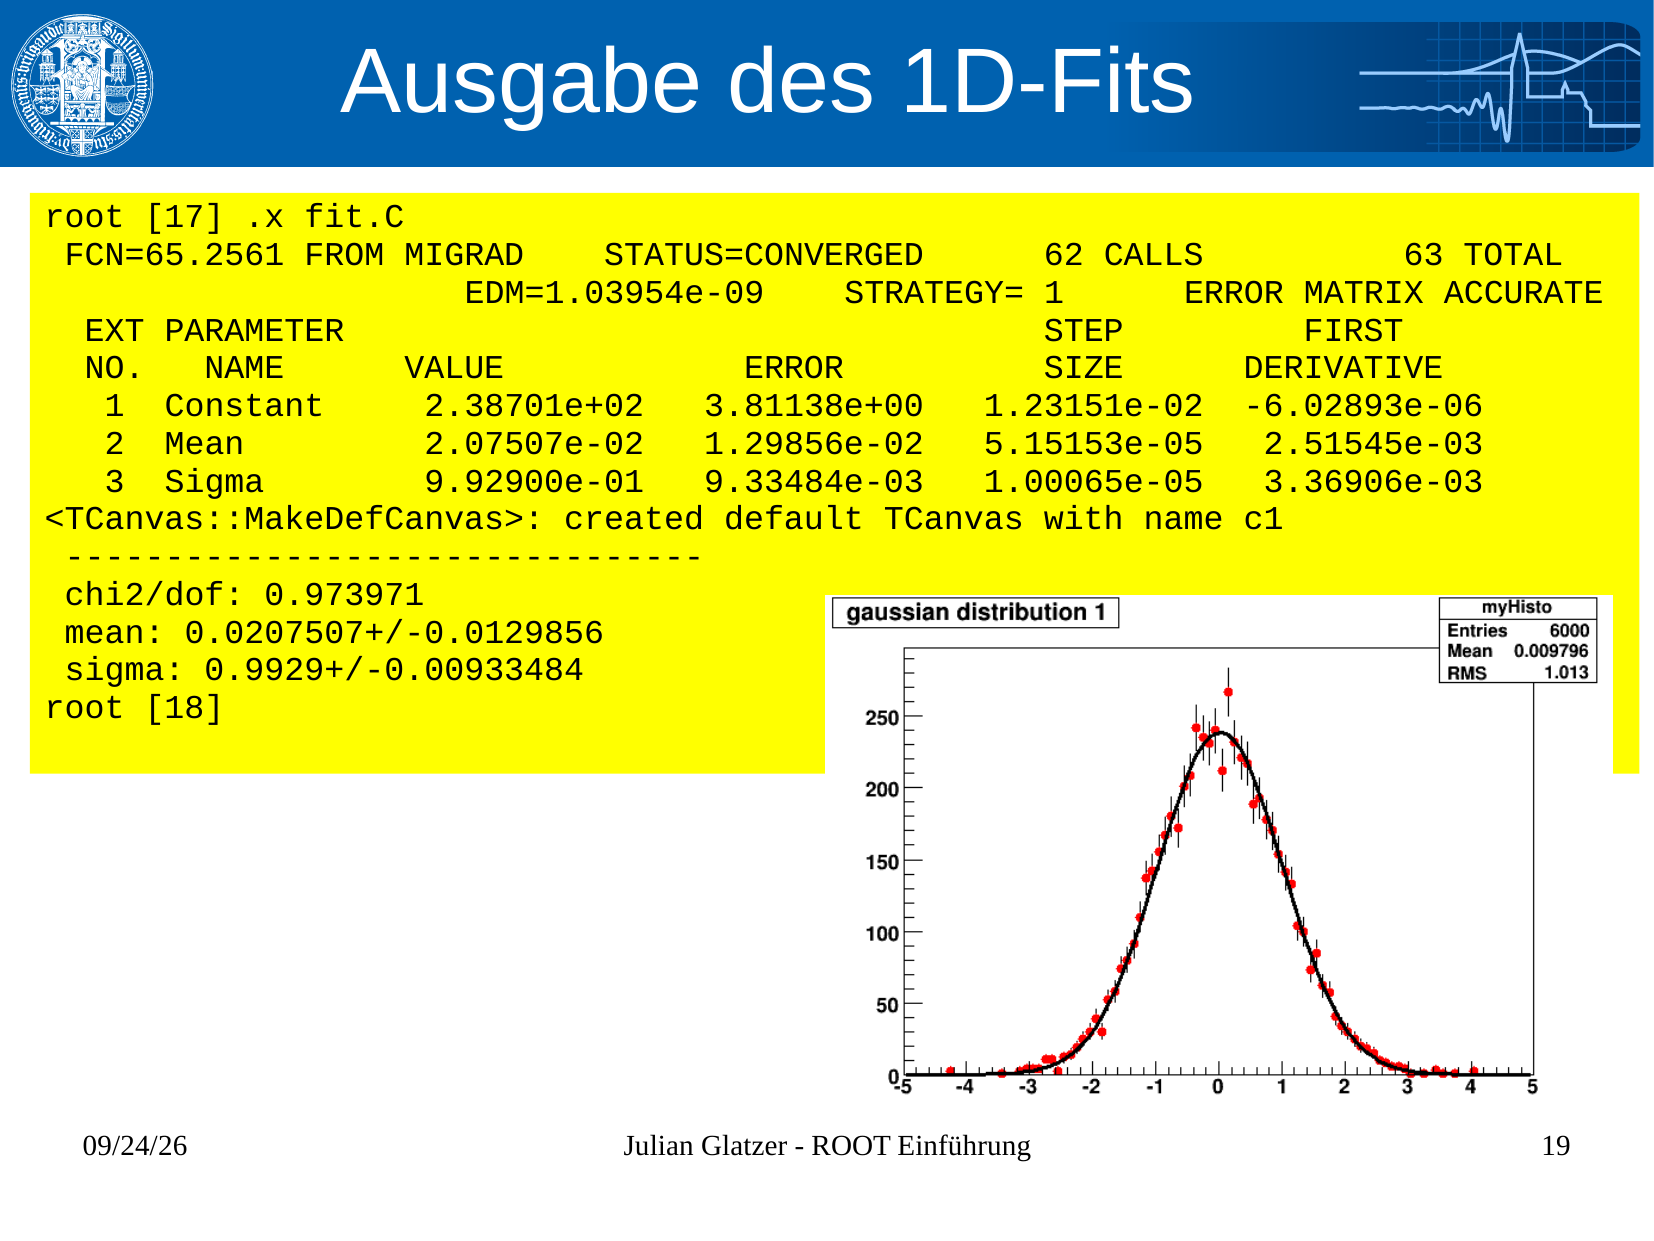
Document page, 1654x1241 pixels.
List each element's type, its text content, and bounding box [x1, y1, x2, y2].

text_box root [17] .x fit.C FCN=65.2561 FROM MIGRAD STATUS=CONVERGED 62 CALLS 63 TOTAL EDM=1.03954e-09 STRATEGY= 1 ERROR MATRIX ACCURATE EXT PARAMETER STEP FIRST NO. NAME VALUE ERROR SIZE DERIVATIVE 1 Constant 2.38701e+02 3.81138e+00 1.23151e-02 -6.02893e-06 2 Mean 2.07507e-02 1.29856e-02 5.15153e-05 2.51545e-03 3 Sigma 9.92900e-01 9.33484e-03 1.00065e-05 3.36906e-03 <TCanvas::MakeDefCanvas>: created default TCanvas with name c1 -------------------------------- chi2/dof: 0.973971 mean: 0.0207507+/-0.0129856 sigma: 0.9929+/-0.00933484 root [18] [29, 192, 1640, 774]
title Ausgabe des 1D-Fits [187, 11, 1351, 151]
picture [825, 595, 1613, 1128]
picture [0, 0, 1654, 167]
